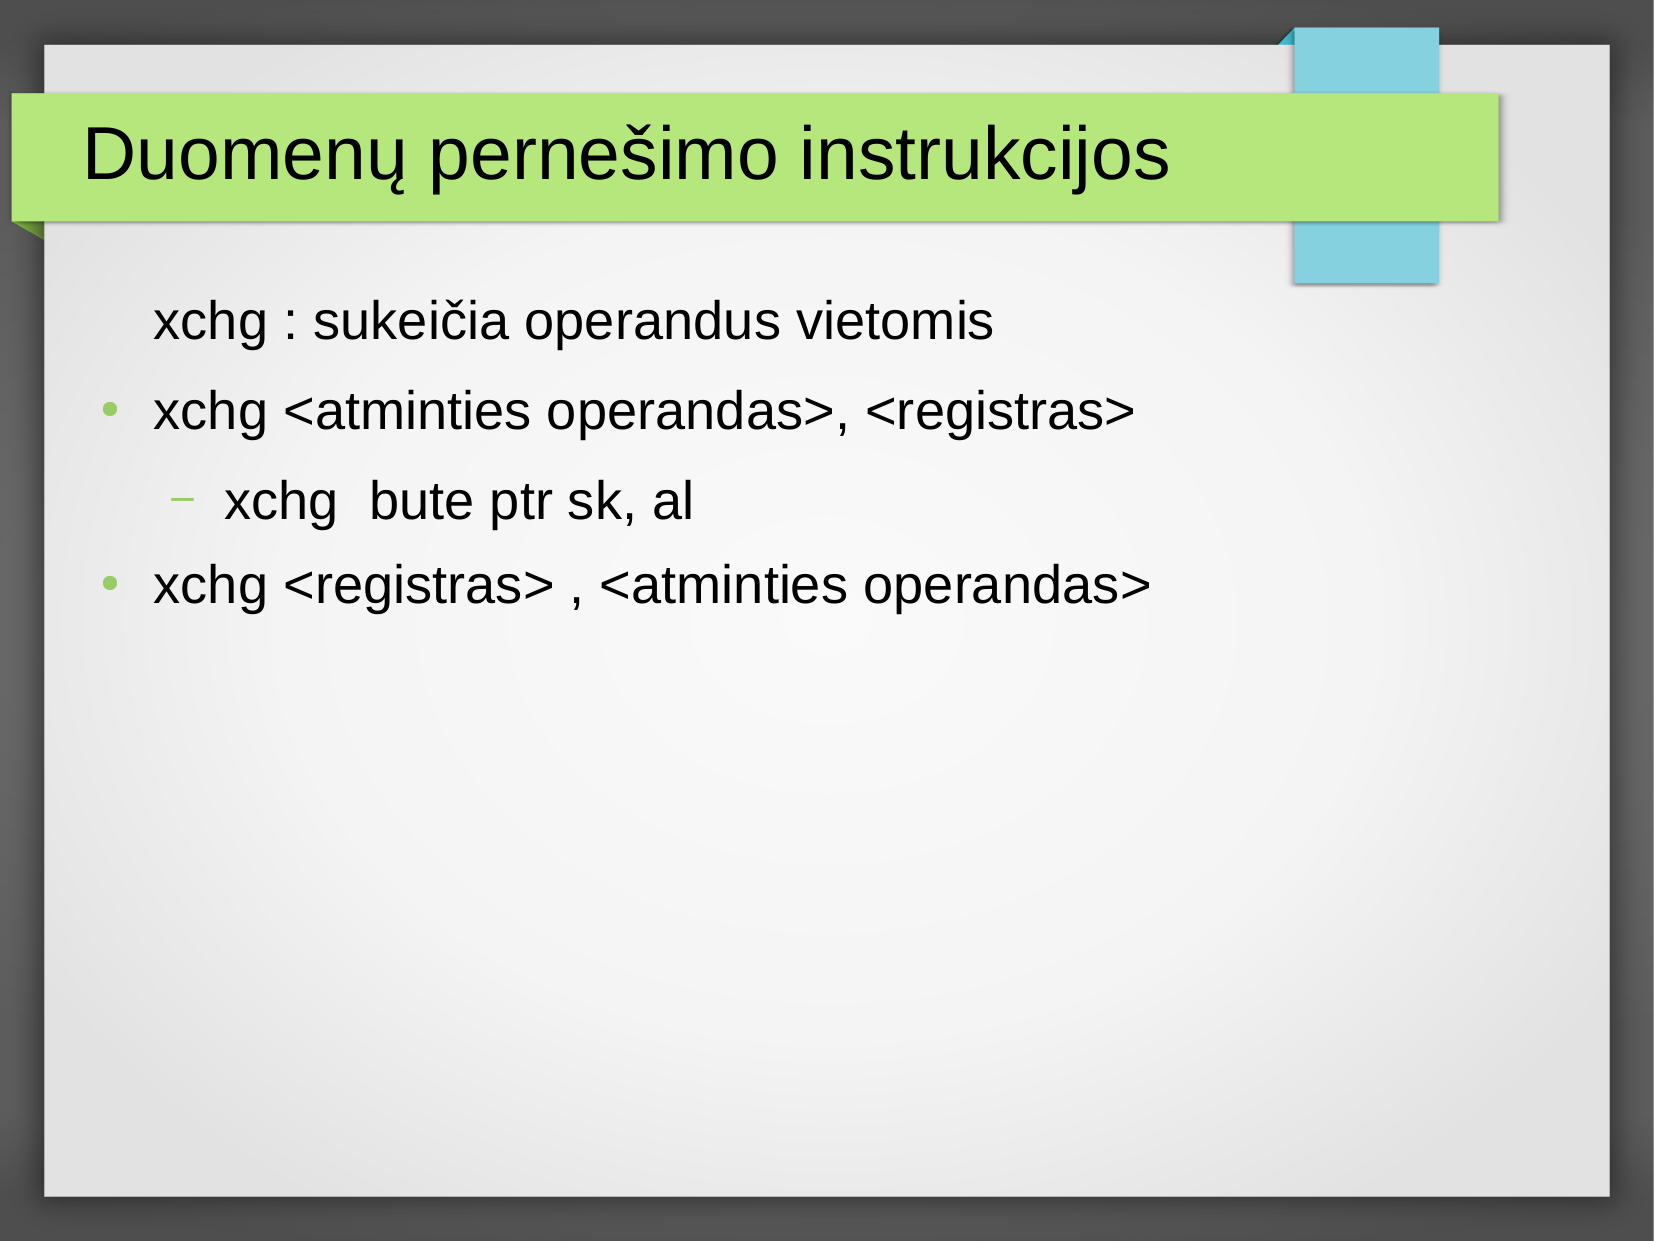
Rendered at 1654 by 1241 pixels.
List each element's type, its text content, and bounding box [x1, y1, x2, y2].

picture [0, 0, 1654, 1241]
list xchg : sukeičia operandus vietomis xchg <atminties operandas>, <registras> xchg bute ptr sk, al xchg <registras> , <atminties operandas> [82, 290, 1538, 1087]
title Duomenų pernešimo instrukcijos [82, 94, 1264, 213]
